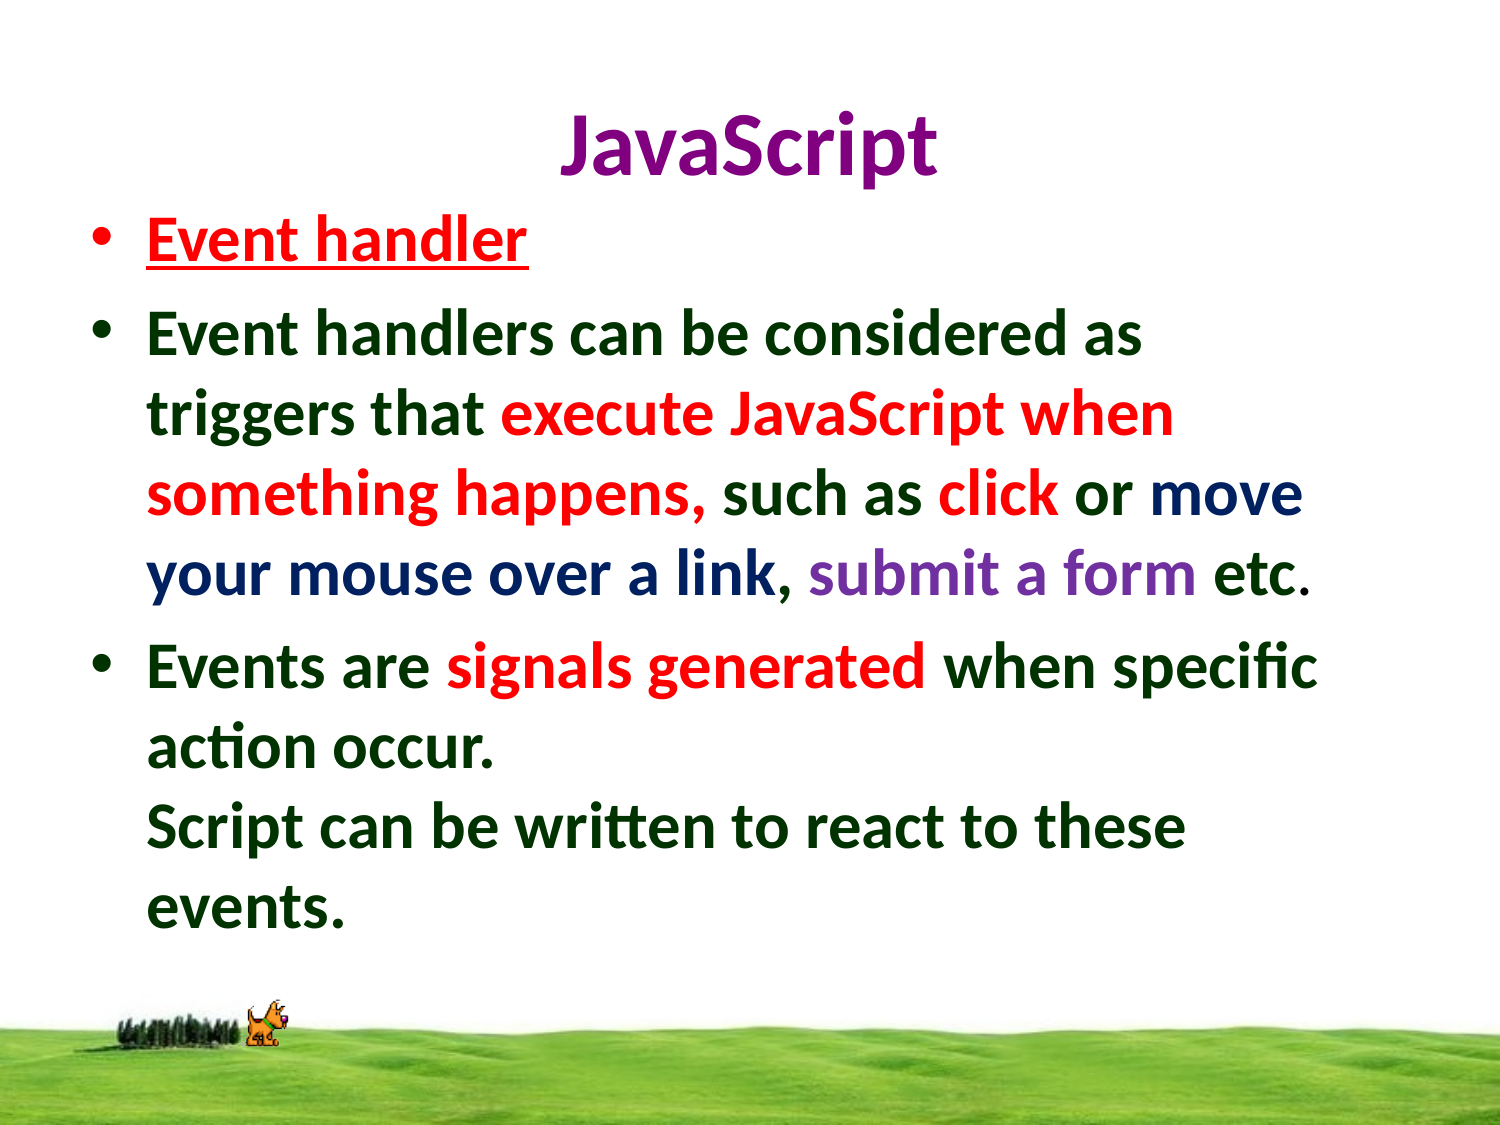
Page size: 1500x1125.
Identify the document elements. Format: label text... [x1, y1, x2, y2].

title JavaScript [75, 45, 1425, 233]
list Event handler Event handlers can be considered as triggers that execute JavaScript when something happens, such as click or move your mouse over a link, submit a form etc. Events are signals generated when specific action occur. Script can be written to react to these events. [75, 187, 1338, 975]
picture [0, 995, 1500, 1125]
